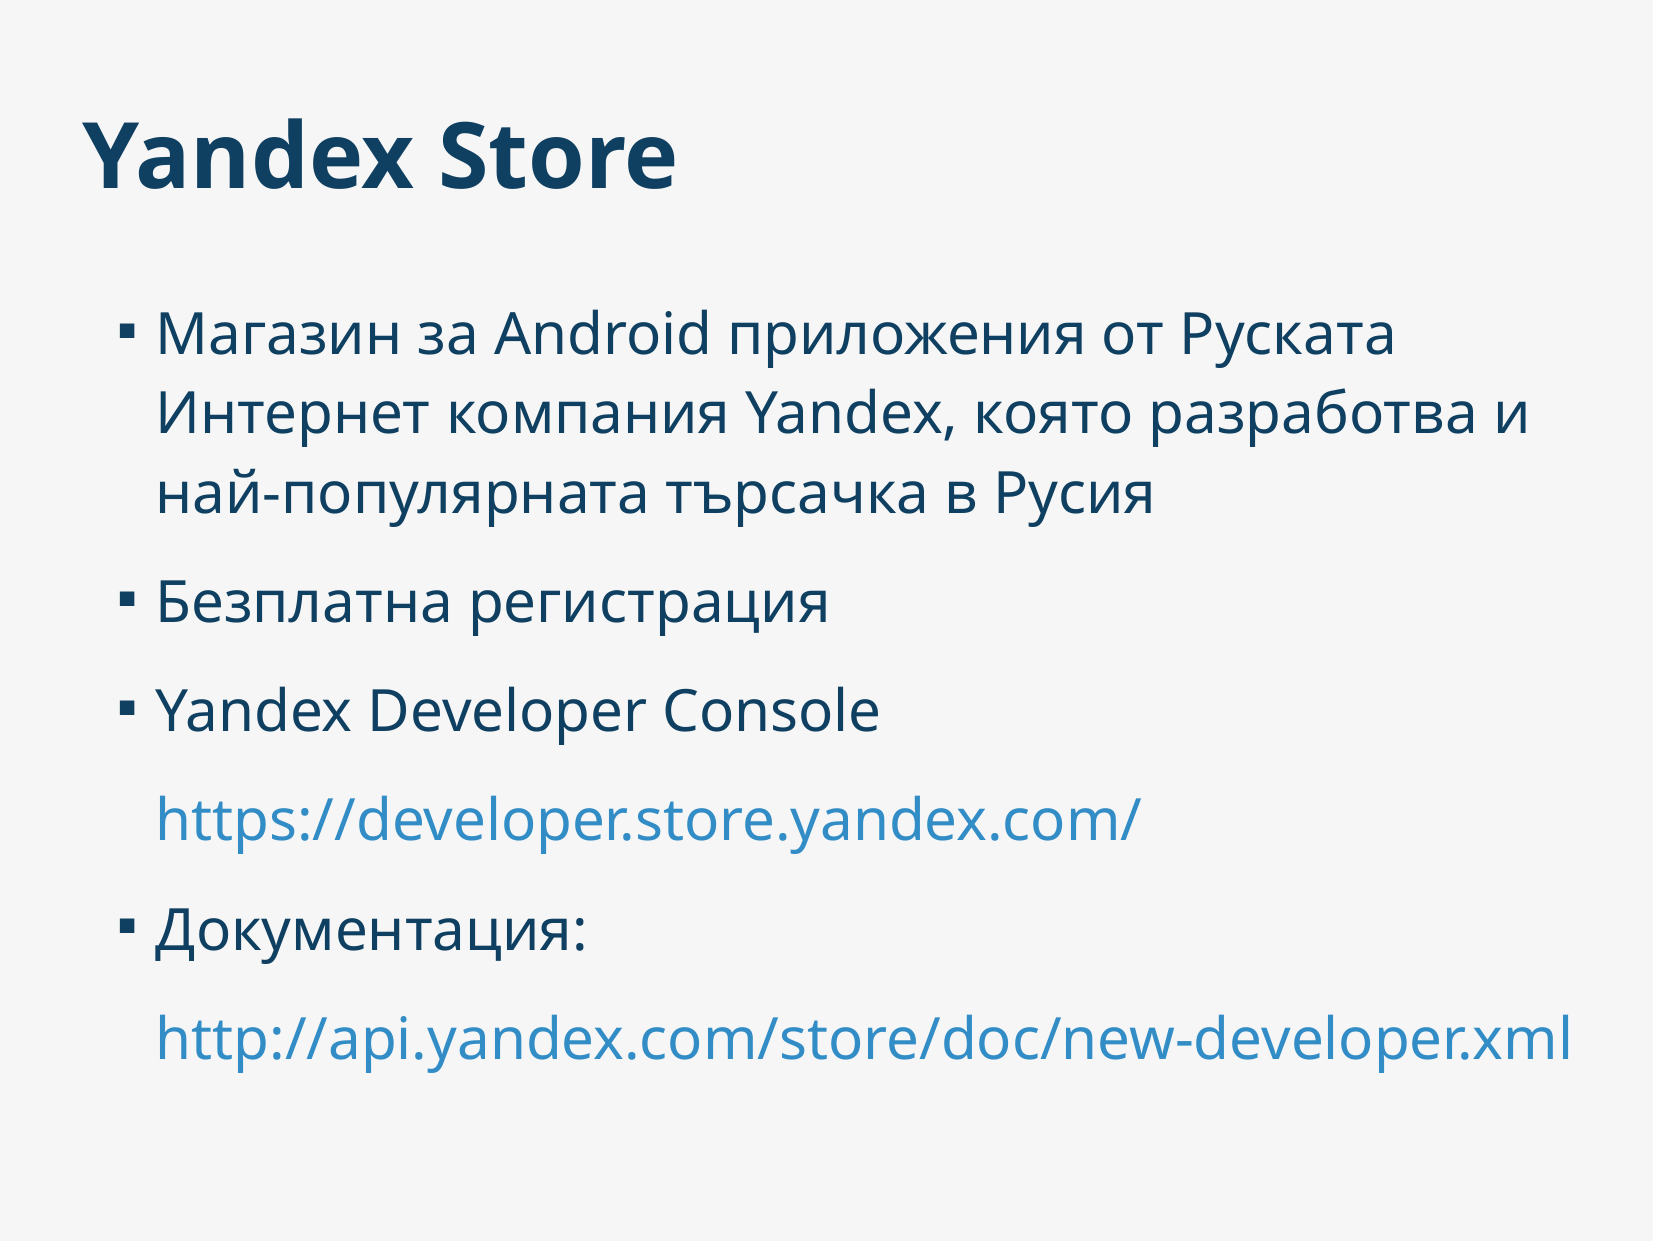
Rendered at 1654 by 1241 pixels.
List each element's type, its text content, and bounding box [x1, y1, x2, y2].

text_box Магазин за Android приложения от Руската Интернет компания Yandex, която разработва и най-популярната търсачка в Русия Безплатна регистрация Yandex Developer Console https://developer.store.yandex.com/ Документация: http://api.yandex.com/store/doc/new-developer.xml [105, 285, 1653, 1230]
title Yandex Store [82, 49, 1571, 257]
